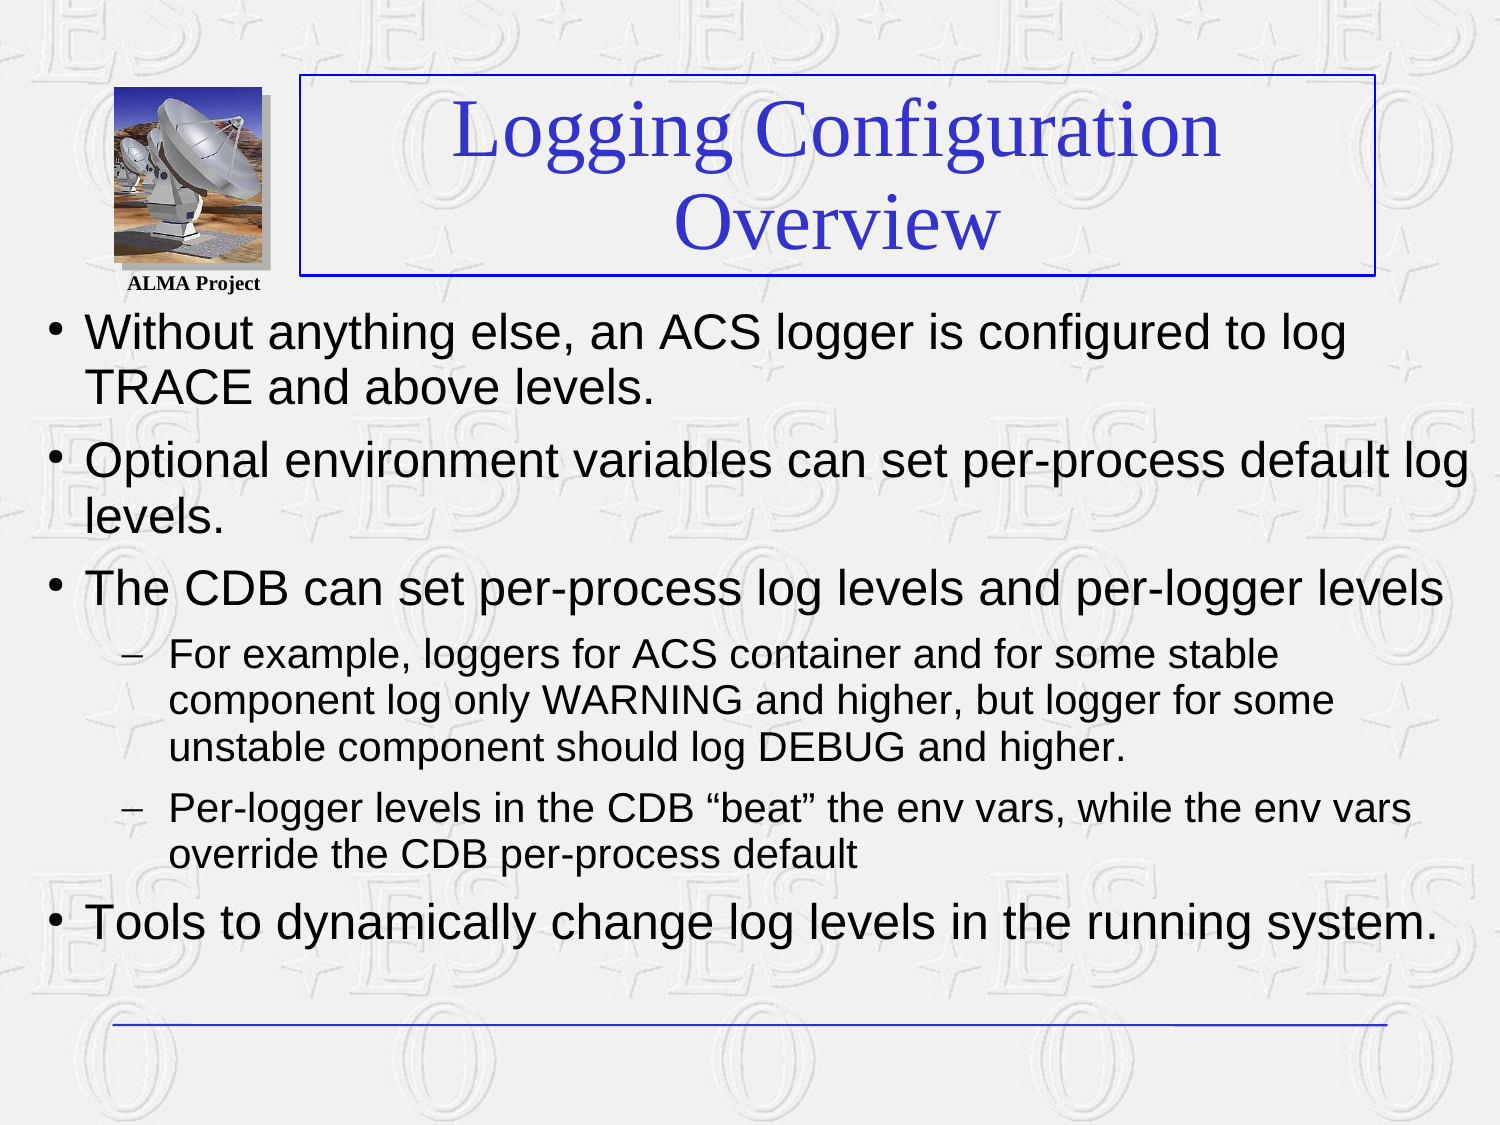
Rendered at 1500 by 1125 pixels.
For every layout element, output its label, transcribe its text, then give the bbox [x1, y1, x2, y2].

picture [0, 0, 1500, 1125]
list Without anything else, an ACS logger is configured to log TRACE and above levels. Optional environment variables can set per-process default log levels. The CDB can set per-process log levels and per-logger levels For example, loggers for ACS container and for some stable component log only WARNING and higher, but logger for some unstable component should log DEBUG and higher. Per-logger levels in the CDB “beat” the env vars, while the env vars override the CDB per-process default Tools to dynamically change log levels in the running system. [46, 304, 1477, 1027]
title Logging Configuration Overview [299, 74, 1375, 276]
